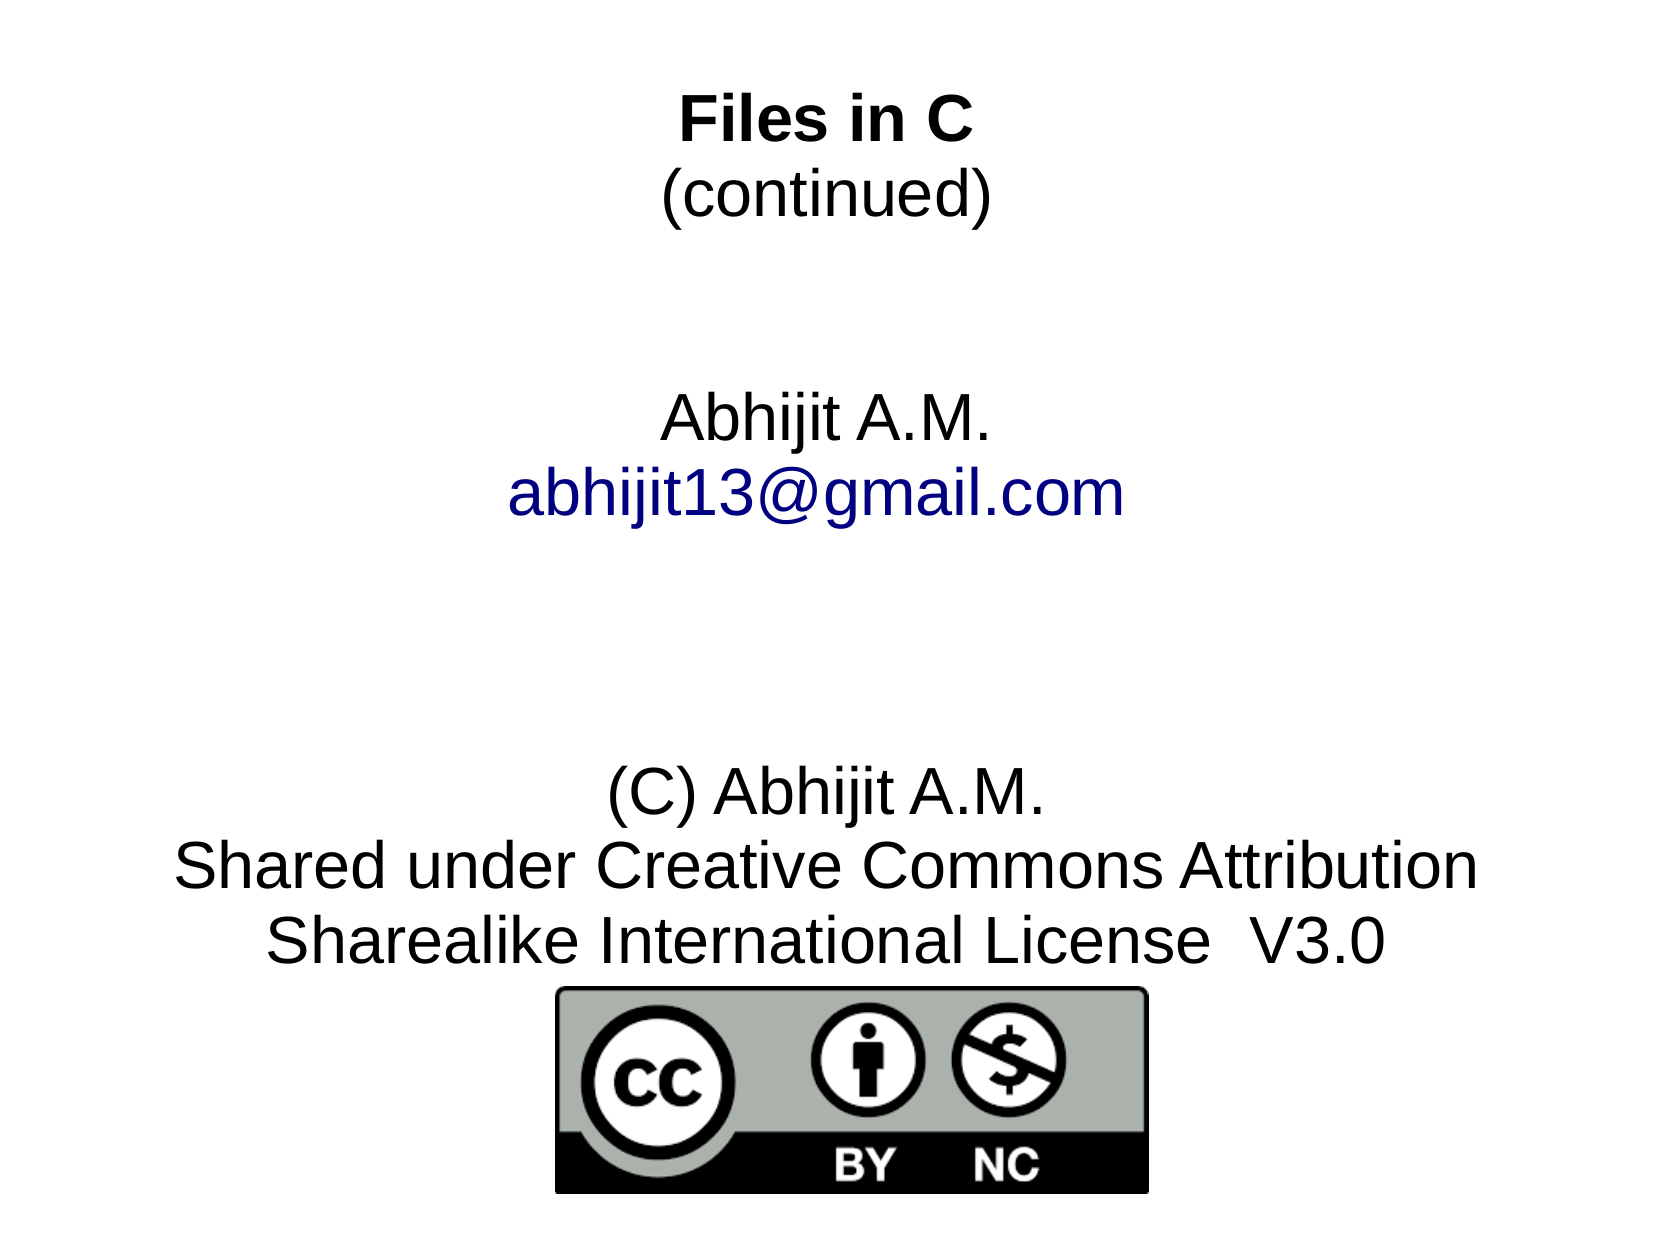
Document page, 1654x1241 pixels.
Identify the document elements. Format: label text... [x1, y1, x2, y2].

picture [555, 986, 1149, 1194]
subtitle Files in C (continued) Abhijit A.M. abhijit13@gmail.com (C) Abhijit A.M. Shared under Creative Commons Attribution Sharealike International License V3.0 [82, 49, 1571, 1010]
